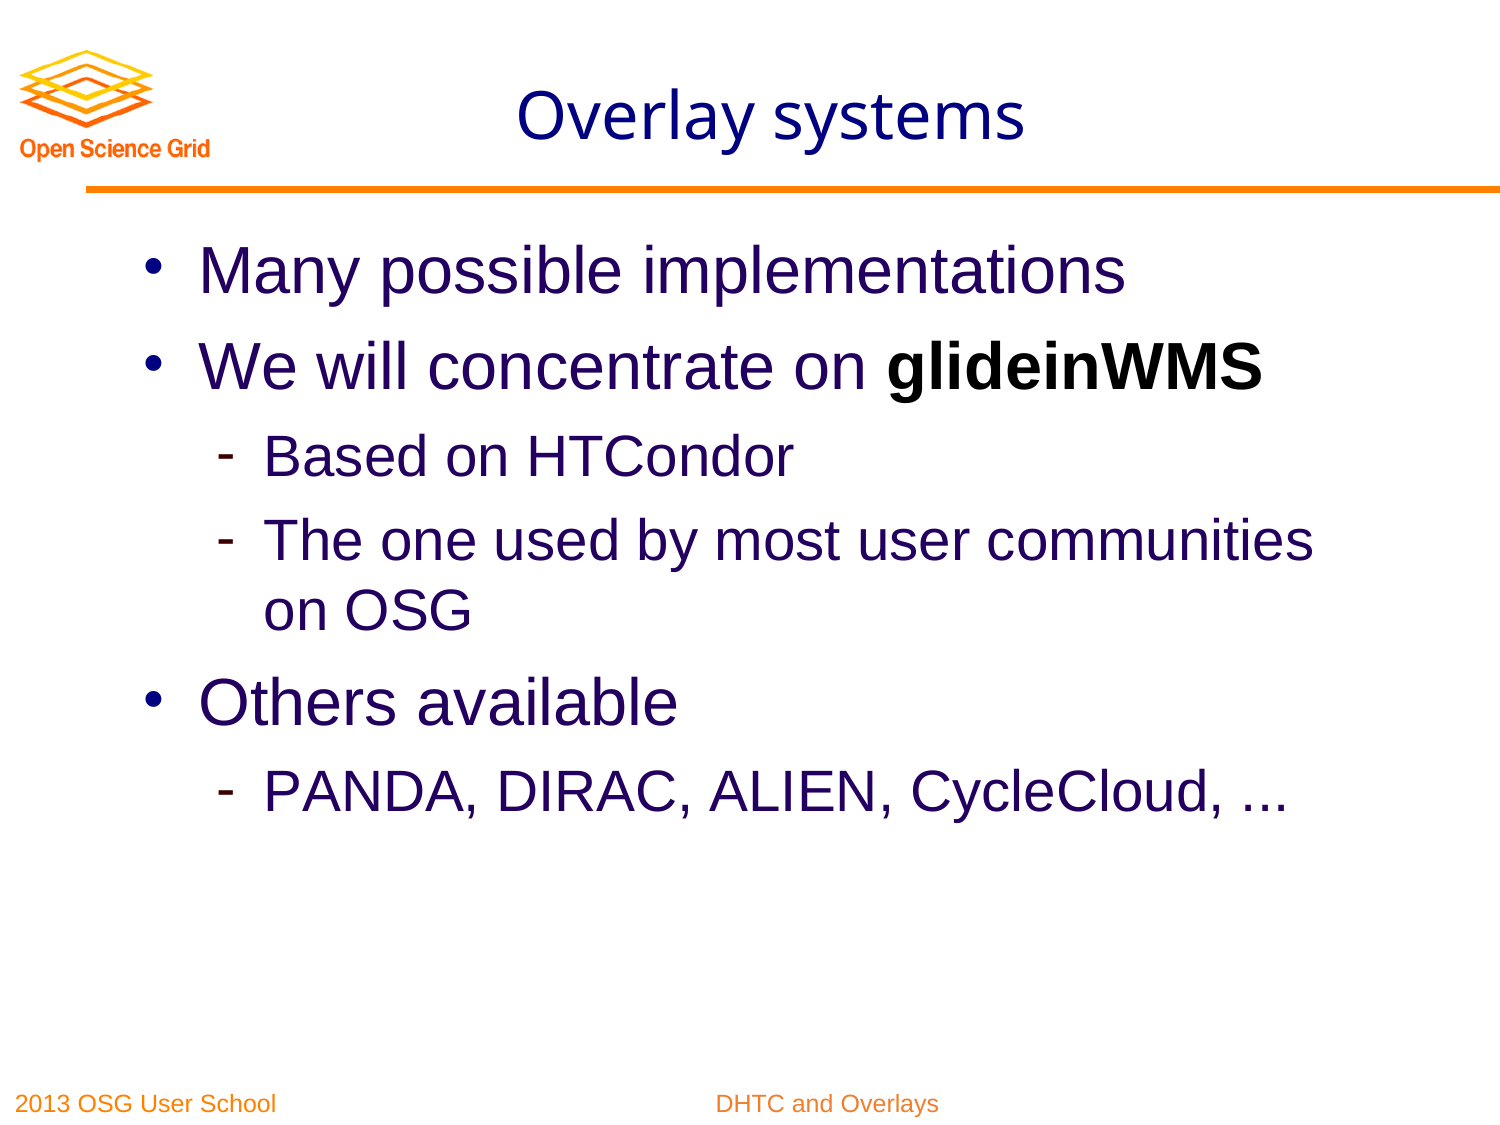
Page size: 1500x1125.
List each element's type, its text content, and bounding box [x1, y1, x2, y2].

title Overlay systems [201, 18, 1342, 207]
picture [0, 27, 201, 179]
list Many possible implementations We will concentrate on glideinWMS Based on HTCondor The one used by most user communities on OSG Others available PANDA, DIRAC, ALIEN, CycleCloud, ... [127, 218, 1403, 962]
